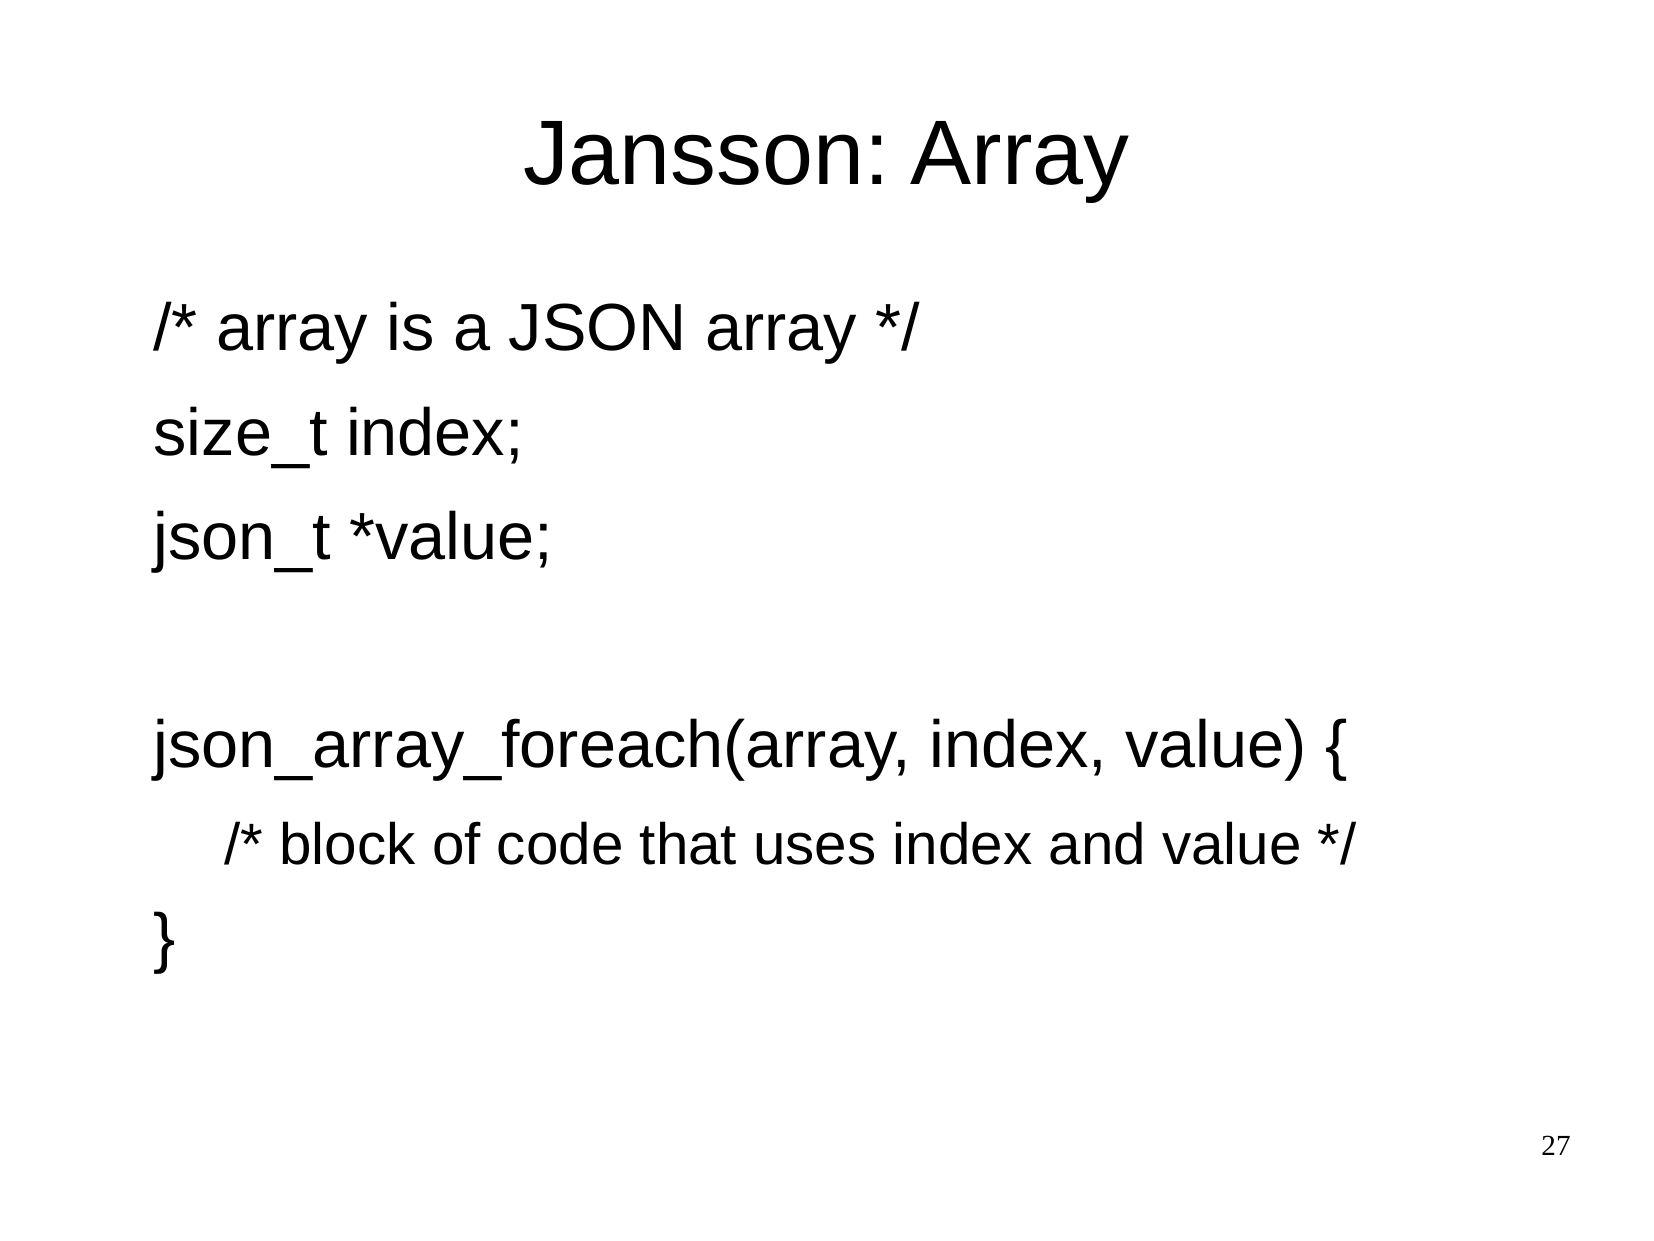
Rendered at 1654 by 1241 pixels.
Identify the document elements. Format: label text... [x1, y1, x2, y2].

list /* array is a JSON array */ size_t index; json_t *value; json_array_foreach(array, index, value) { /* block of code that uses index and value */ } [82, 290, 1538, 1010]
title Jansson: Array [82, 49, 1571, 257]
